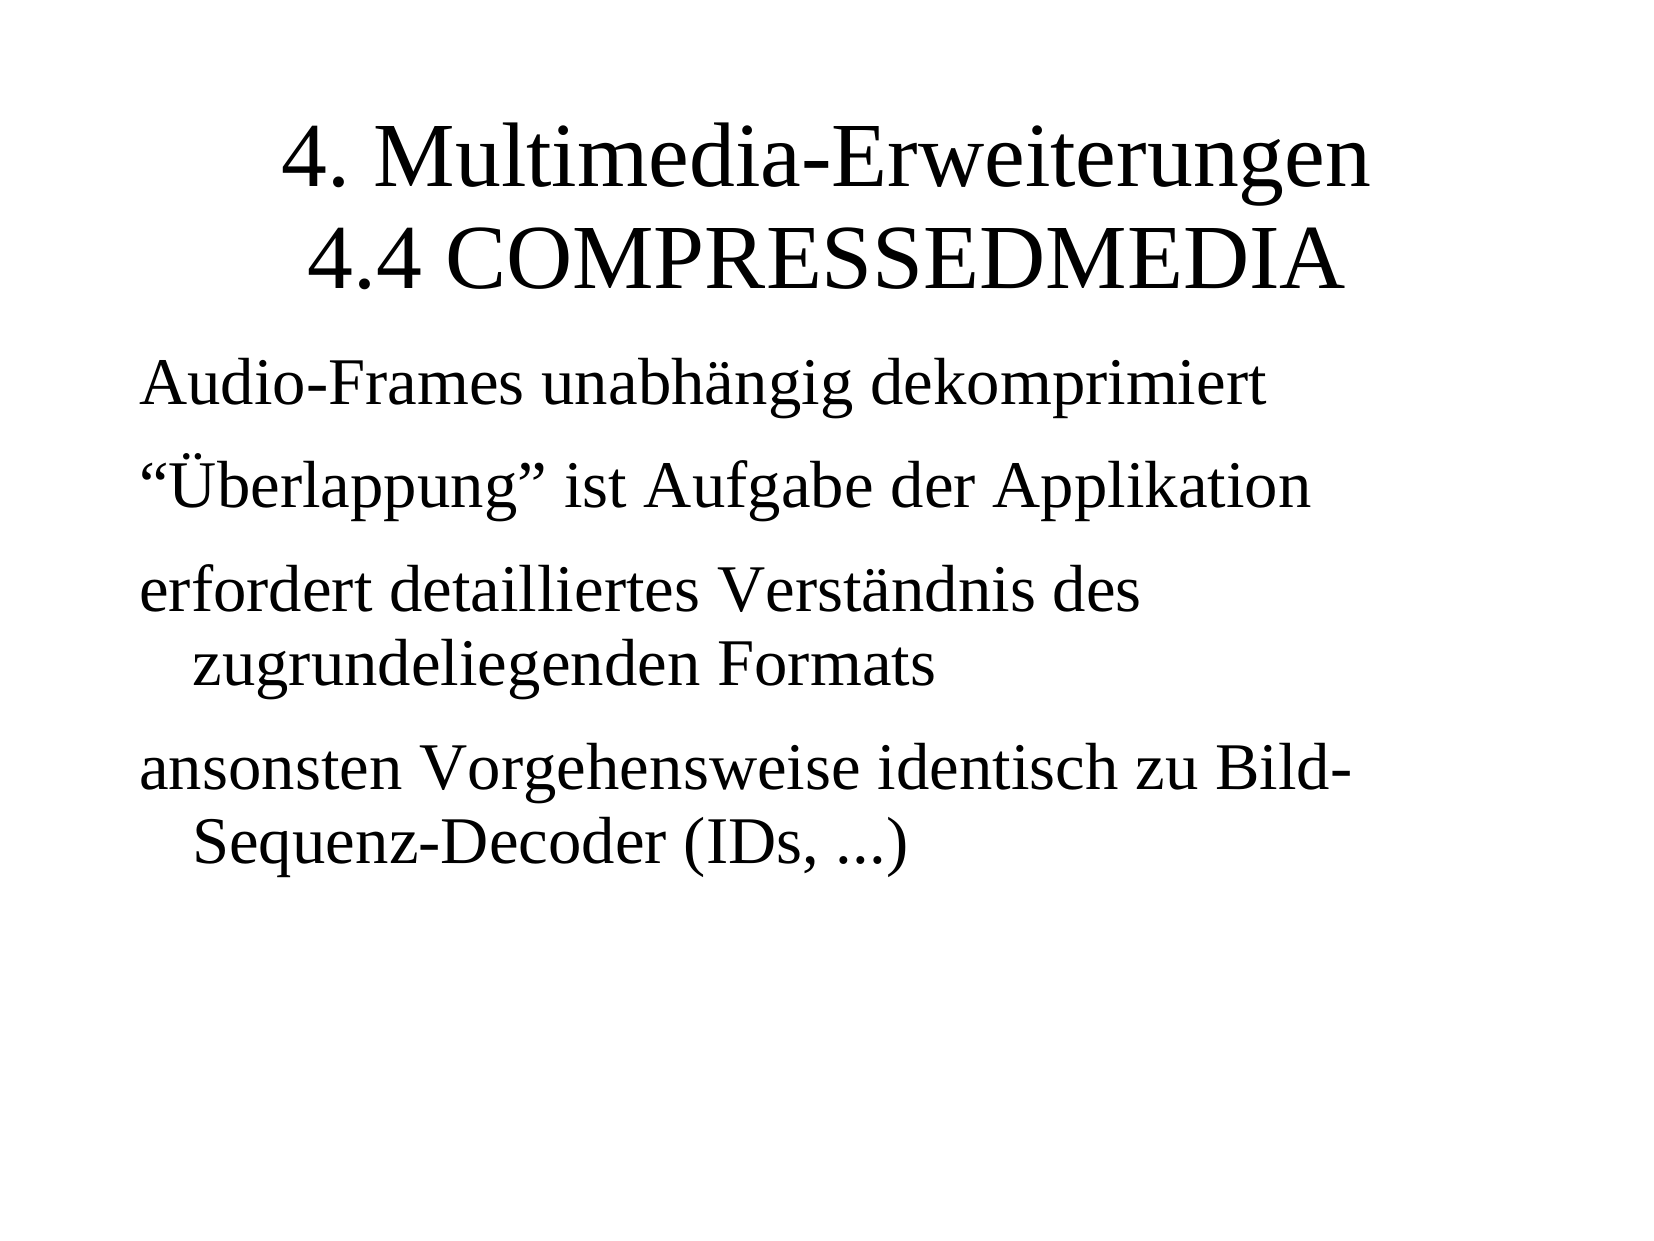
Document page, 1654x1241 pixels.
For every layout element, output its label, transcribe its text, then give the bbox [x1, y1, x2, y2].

title 4. Multimedia-Erweiterungen 4.4 COMPRESSEDMEDIA [121, 102, 1534, 311]
list Audio-Frames unabhängig dekomprimiert “Überlappung” ist Aufgabe der Applikation erfordert detailliertes Verständnis des zugrundeliegenden Formats ansonsten Vorgehensweise identisch zu Bild-Sequenz-Decoder (IDs, ...) [121, 344, 1534, 1127]
